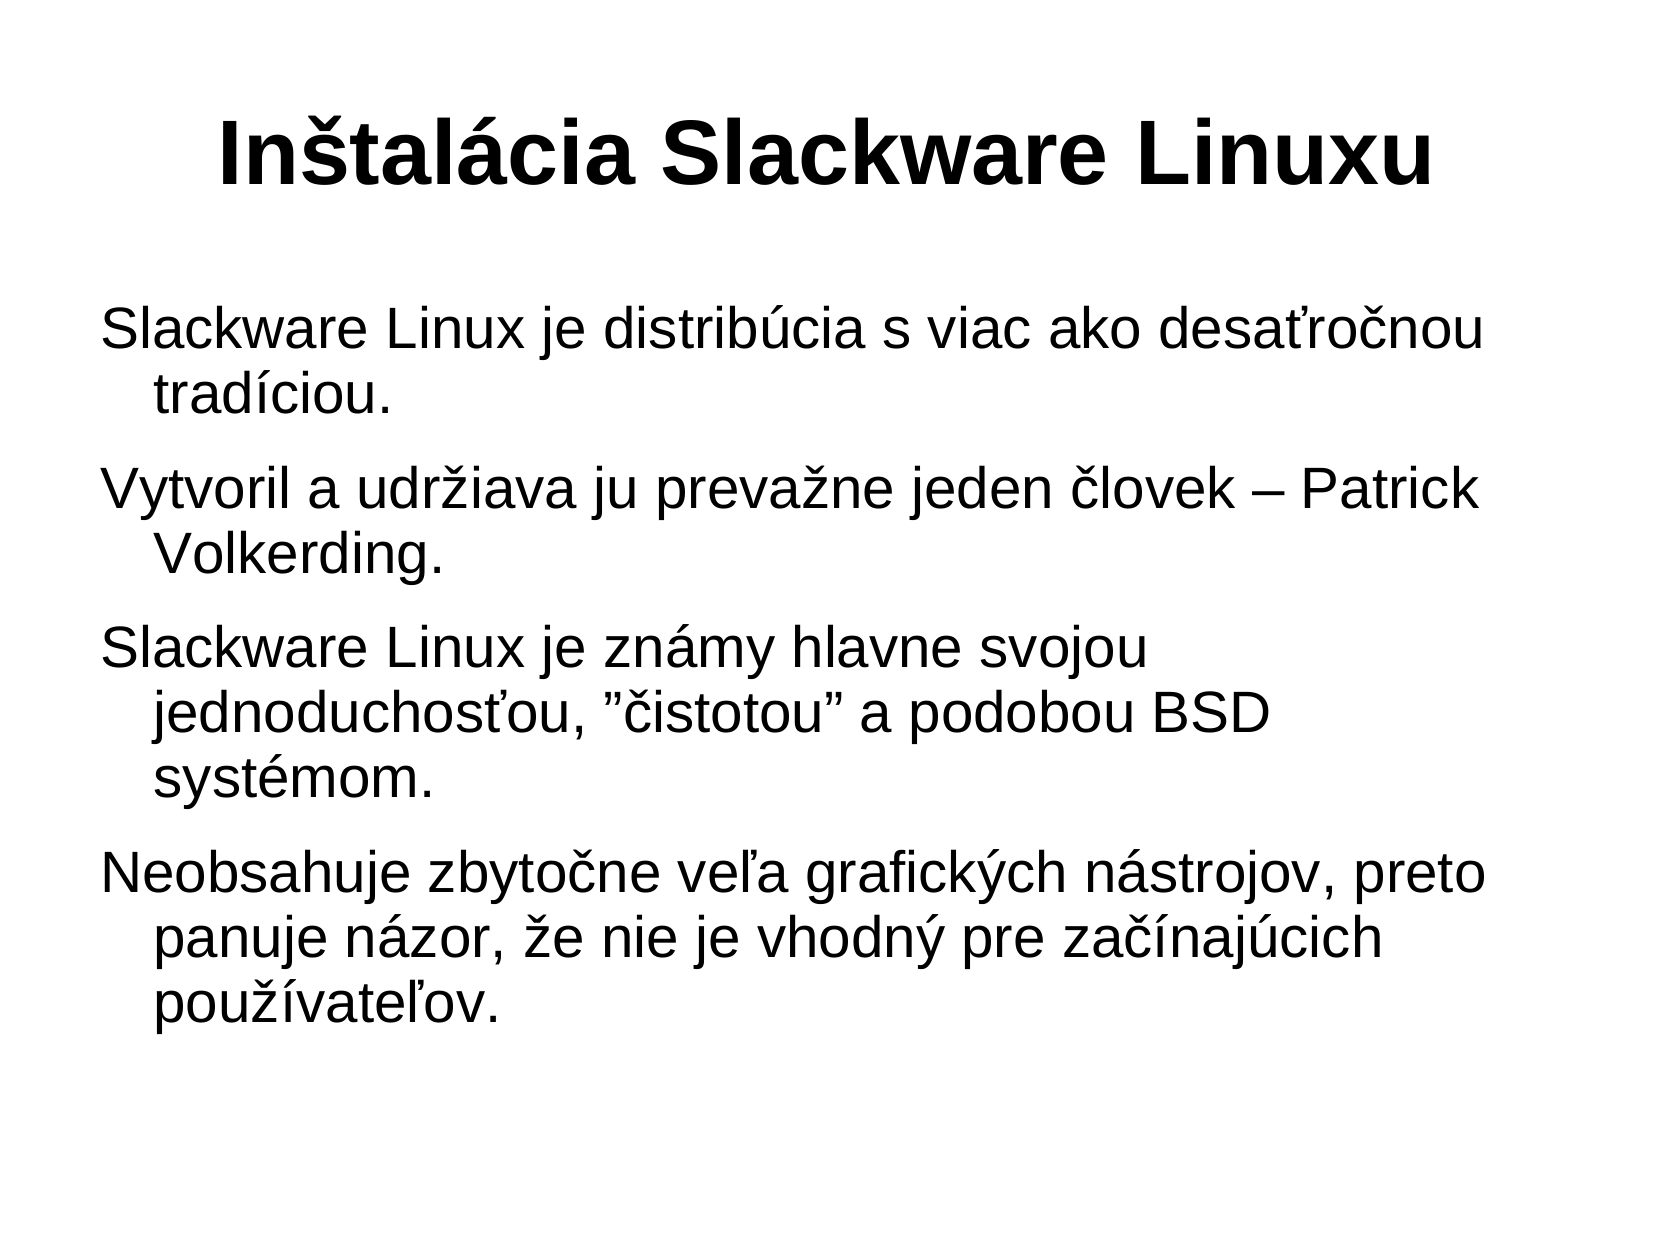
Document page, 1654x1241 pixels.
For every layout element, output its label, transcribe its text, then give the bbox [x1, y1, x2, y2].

list Slackware Linux je distribúcia s viac ako desaťročnou tradíciou. Vytvoril a udržiava ju prevažne jeden človek – Patrick Volkerding. Slackware Linux je známy hlavne svojou jednoduchosťou, ”čistotou” a podobou BSD systémom. Neobsahuje zbytočne veľa grafických nástrojov, preto panuje názor, že nie je vhodný pre začínajúcich používateľov. [82, 296, 1571, 1115]
title Inštalácia Slackware Linuxu [82, 49, 1571, 257]
